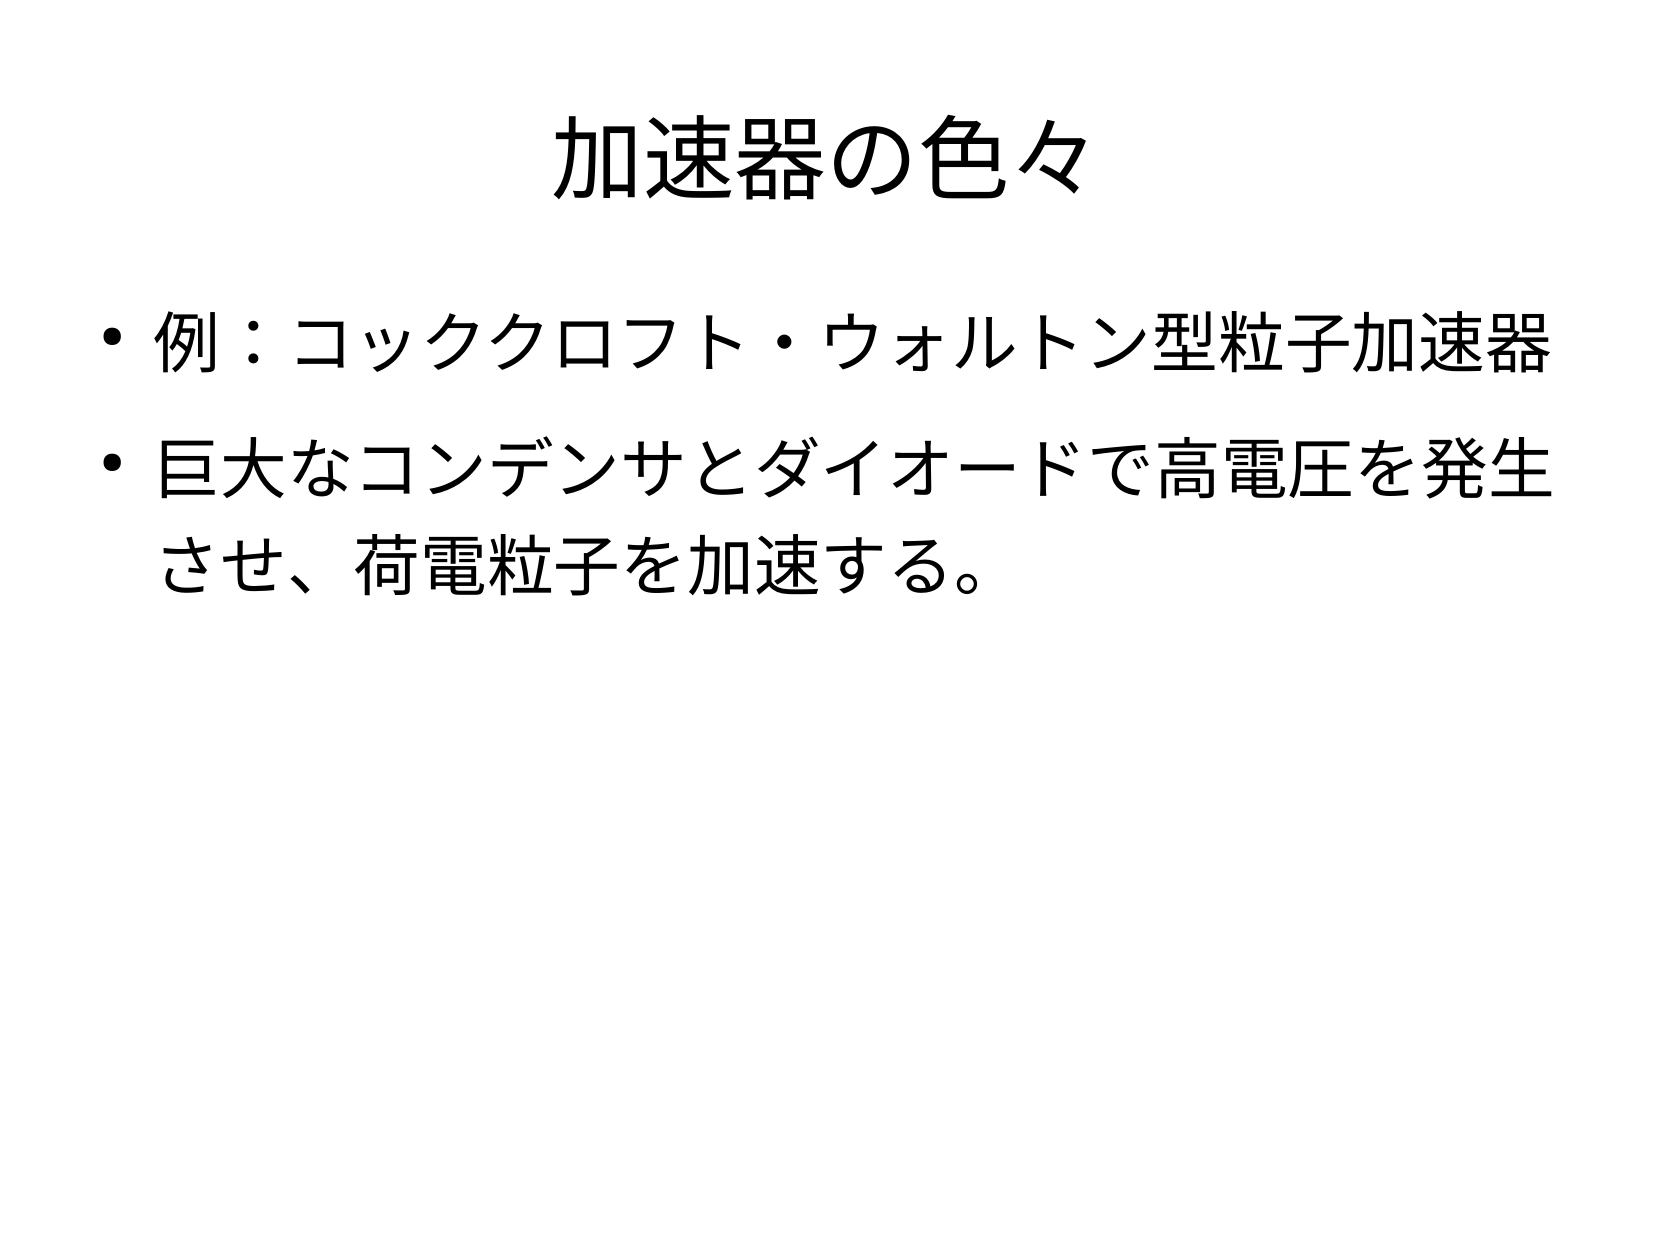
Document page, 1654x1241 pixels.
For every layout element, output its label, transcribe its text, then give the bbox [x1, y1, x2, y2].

title 加速器の色々 [82, 49, 1571, 257]
list 例：コッククロフト・ウォルトン型粒子加速器 巨大なコンデンサとダイオードで高電圧を発生させ、荷電粒子を加速する。 [82, 290, 1571, 1010]
